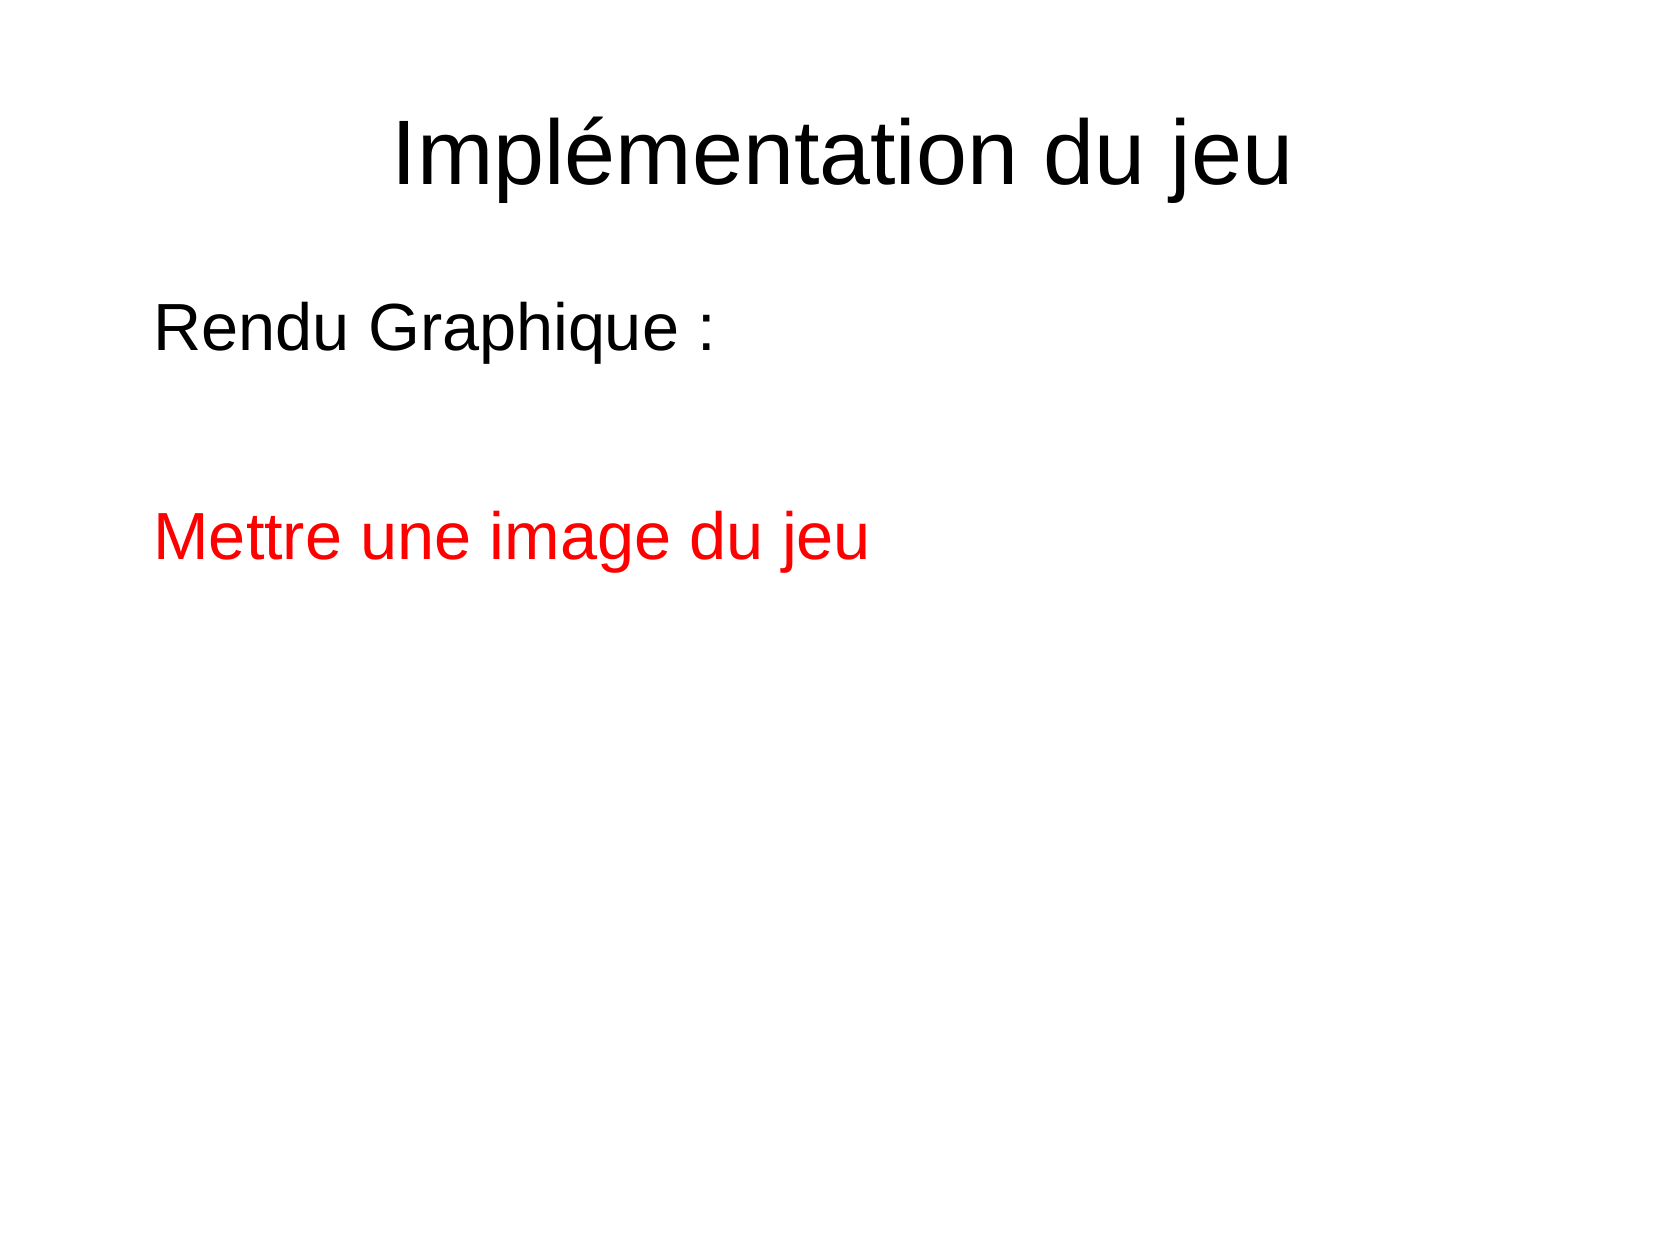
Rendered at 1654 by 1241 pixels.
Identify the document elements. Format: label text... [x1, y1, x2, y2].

list Rendu Graphique : Mettre une image du jeu [82, 290, 1571, 1109]
title Implémentation du jeu [82, 49, 1571, 257]
